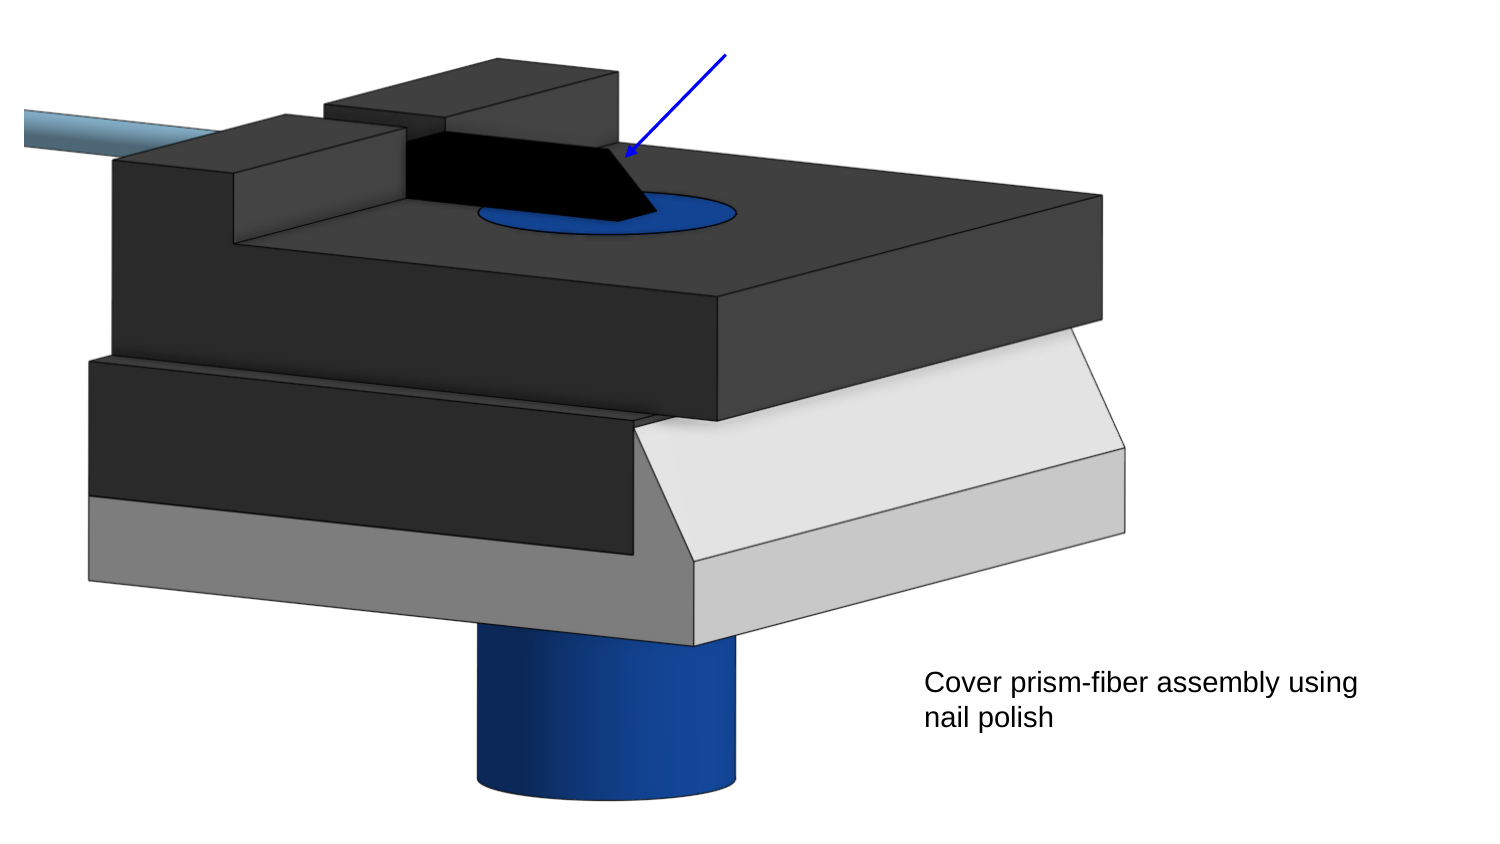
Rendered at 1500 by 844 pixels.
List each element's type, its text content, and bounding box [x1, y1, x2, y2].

text_box Cover prism-fiber assembly using nail polish [909, 648, 1398, 749]
picture [24, 24, 1140, 819]
